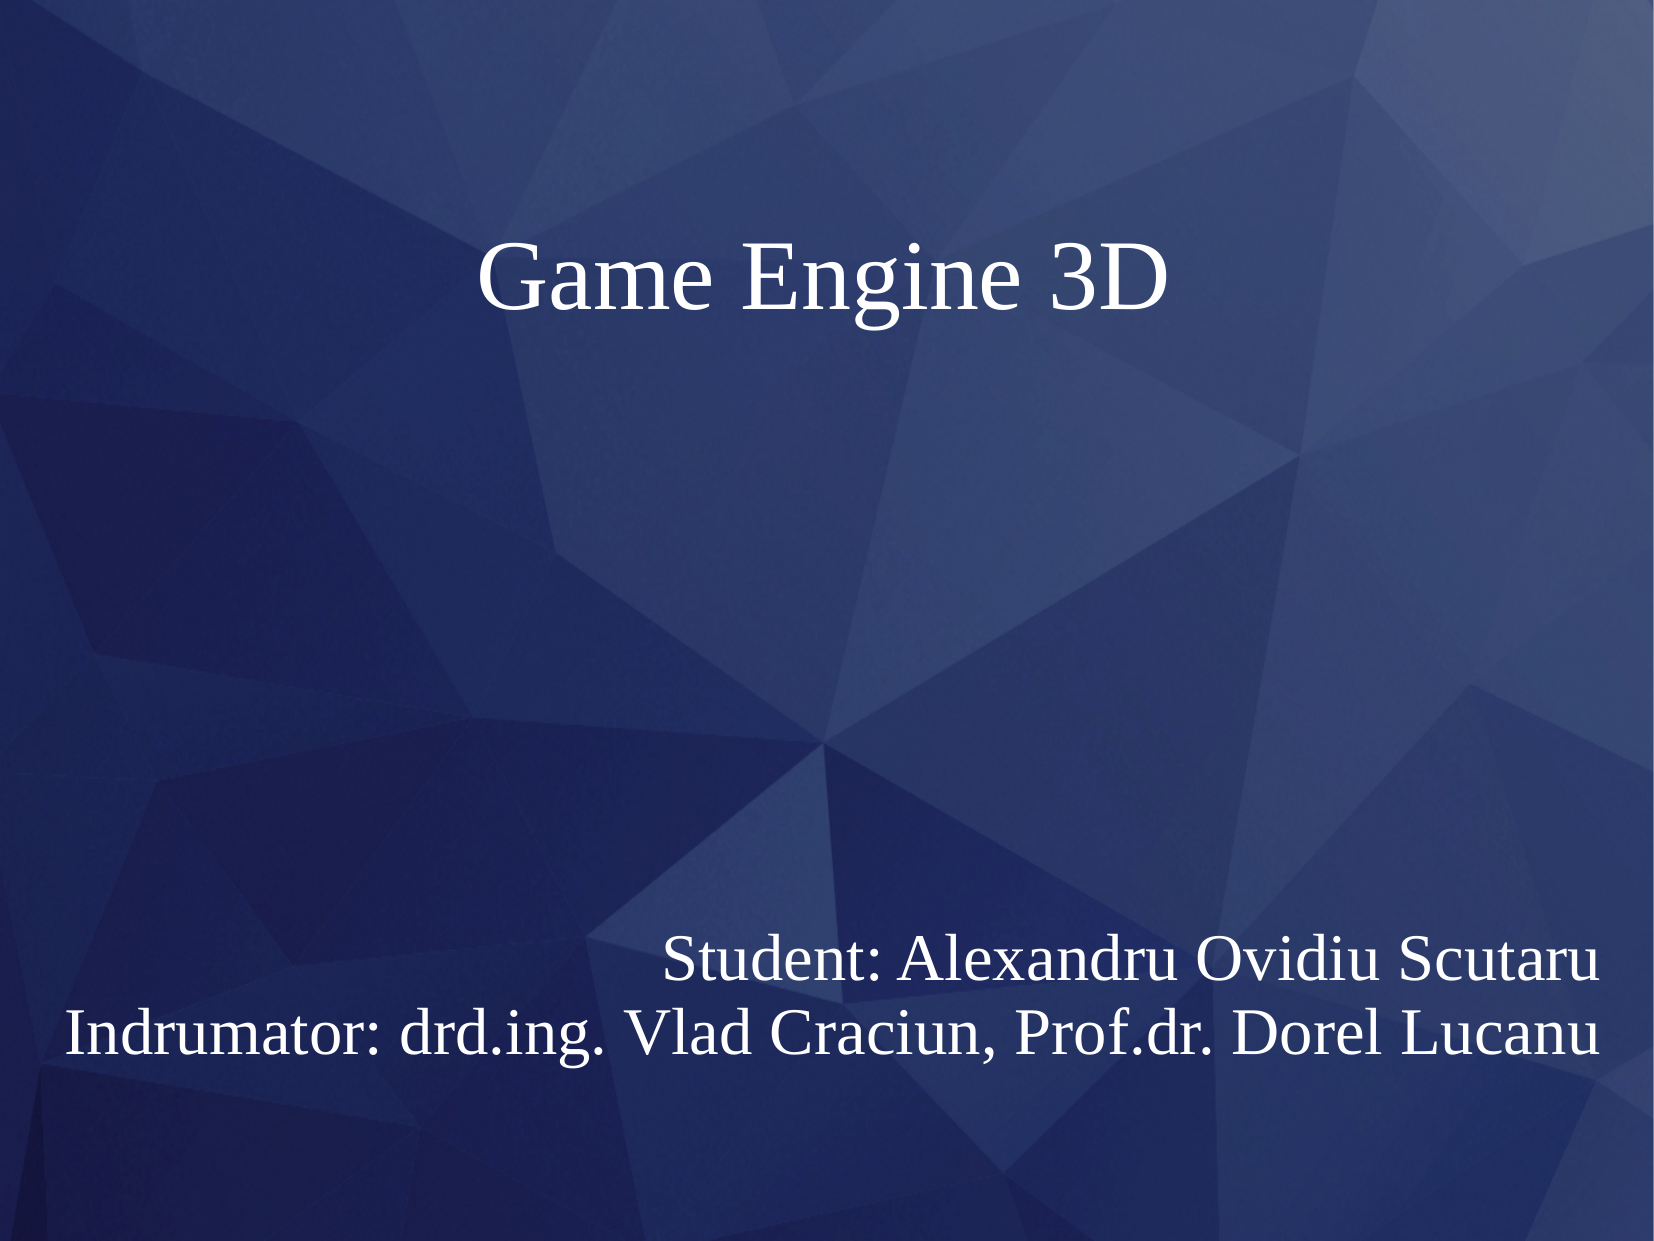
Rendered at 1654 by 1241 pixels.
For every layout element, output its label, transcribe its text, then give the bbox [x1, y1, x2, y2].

subtitle Student: Alexandru Ovidiu Scutaru Indrumator: drd.ing. Vlad Craciun, Prof.dr. Dorel Lucanu [45, 865, 1621, 1126]
title Game Engine 3D [79, 172, 1568, 380]
picture [0, 0, 1654, 1241]
